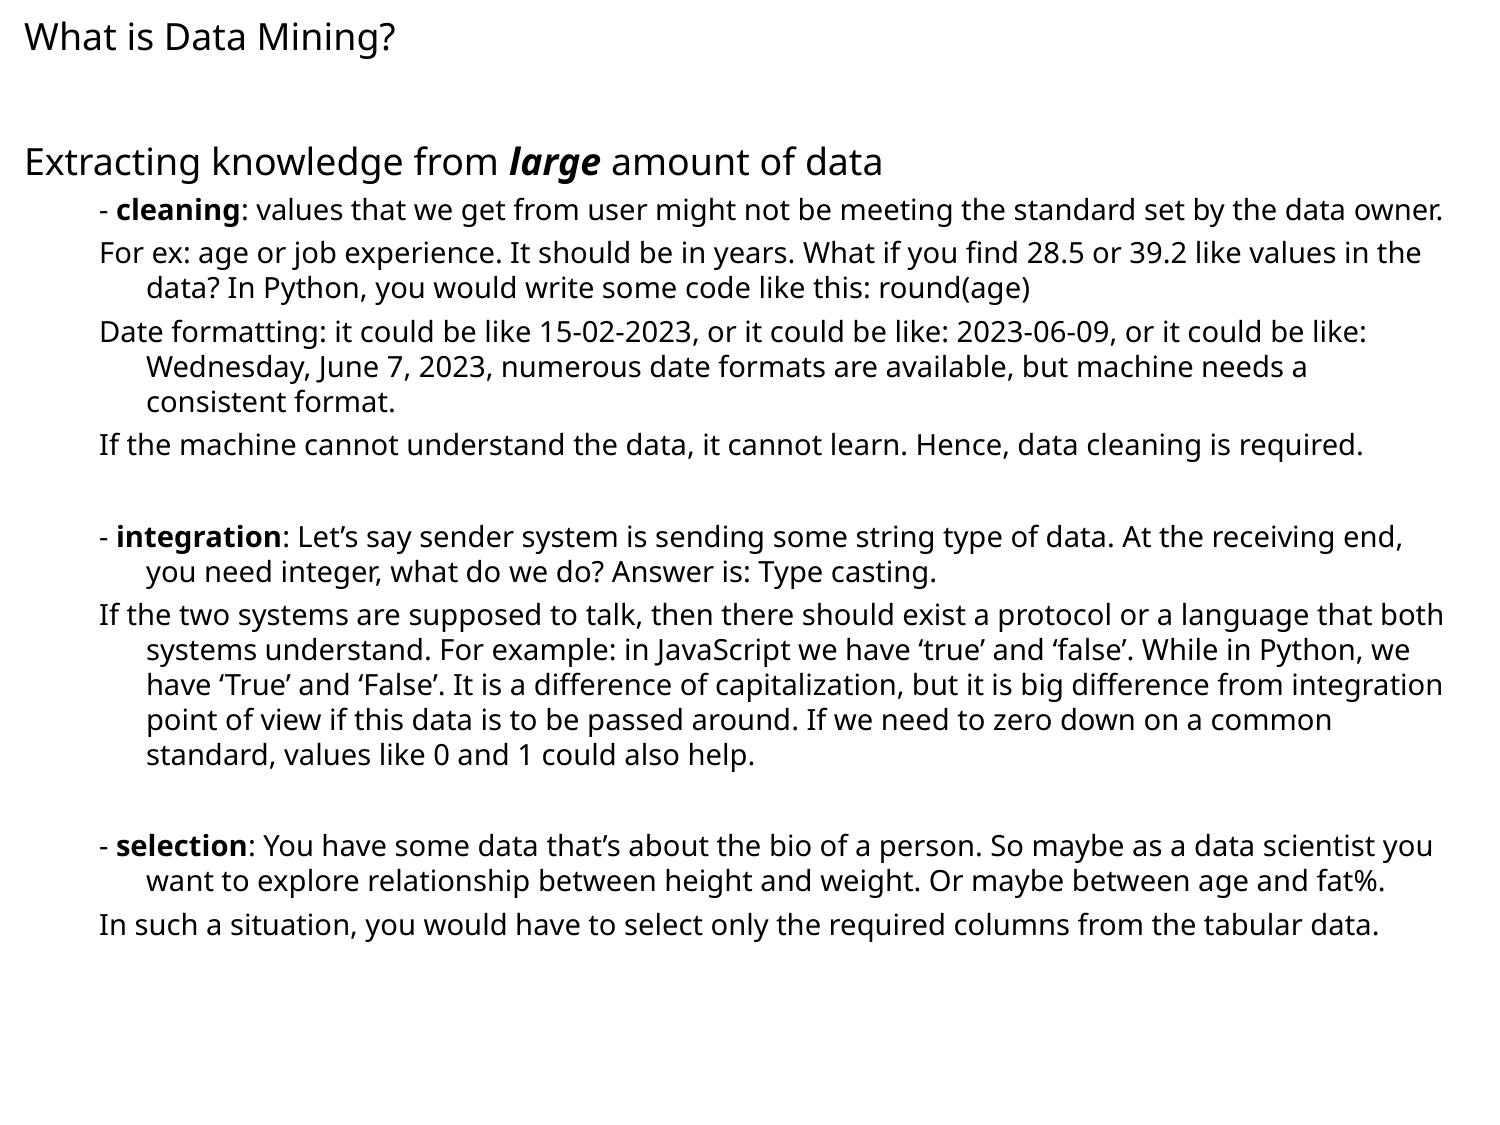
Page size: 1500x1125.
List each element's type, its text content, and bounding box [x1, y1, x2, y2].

list What is Data Mining? Extracting knowledge from large amount of data - cleaning: values that we get from user might not be meeting the standard set by the data owner. For ex: age or job experience. It should be in years. What if you find 28.5 or 39.2 like values in the data? In Python, you would write some code like this: round(age) Date formatting: it could be like 15-02-2023, or it could be like: 2023-06-09, or it could be like: Wednesday, June 7, 2023, numerous date formats are available, but machine needs a consistent format. If the machine cannot understand the data, it cannot learn. Hence, data cleaning is required. - integration: Let’s say sender system is sending some string type of data. At the receiving end, you need integer, what do we do? Answer is: Type casting. If the two systems are supposed to talk, then there should exist a protocol or a language that both systems understand. For example: in JavaScript we have ‘true’ and ‘false’. While in Python, we have ‘True’ and ‘False’. It is a difference of capitalization, but it is big difference from integration point of view if this data is to be passed around. If we need to zero down on a common standard, values like 0 and 1 could also help. - selection: You have some data that’s about the bio of a person. So maybe as a data scientist you want to explore relationship between height and weight. Or maybe between age and fat%. In such a situation, you would have to select only the required columns from the tabular data. [9, 5, 1465, 606]
